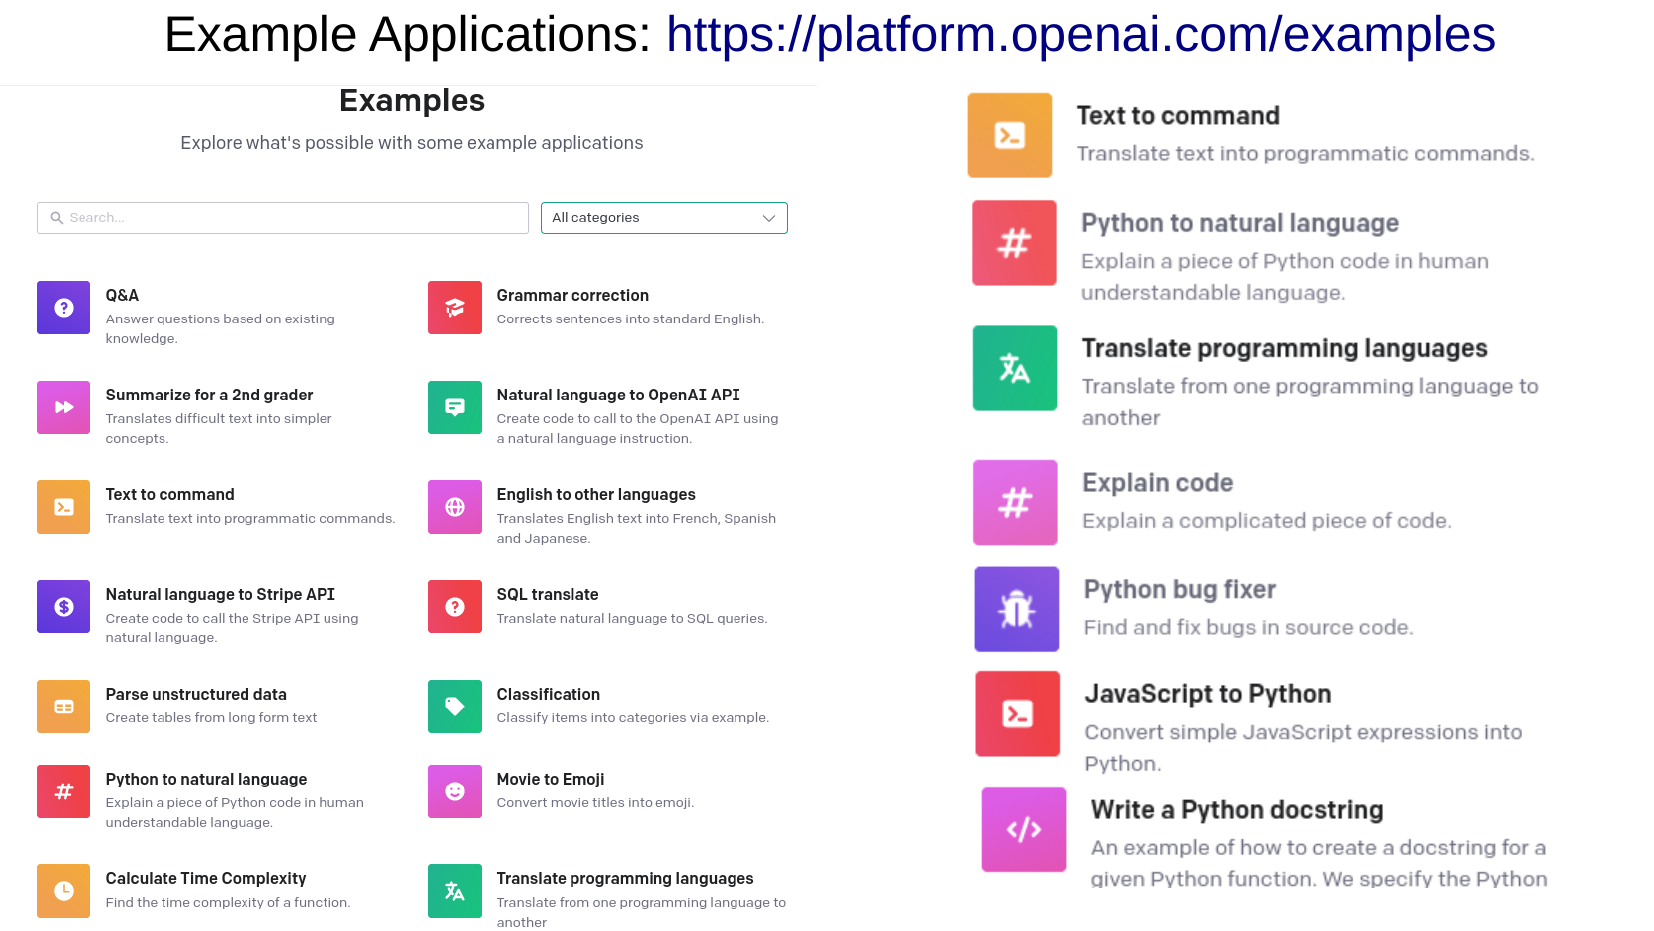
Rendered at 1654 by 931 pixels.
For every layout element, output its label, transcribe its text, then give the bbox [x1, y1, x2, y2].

picture [964, 559, 1429, 660]
picture [956, 313, 1553, 441]
picture [0, 85, 817, 931]
picture [964, 446, 1476, 555]
title Example Applications: https://platform.openai.com/examples [41, 0, 1620, 68]
picture [968, 665, 1566, 888]
picture [932, 76, 1547, 308]
